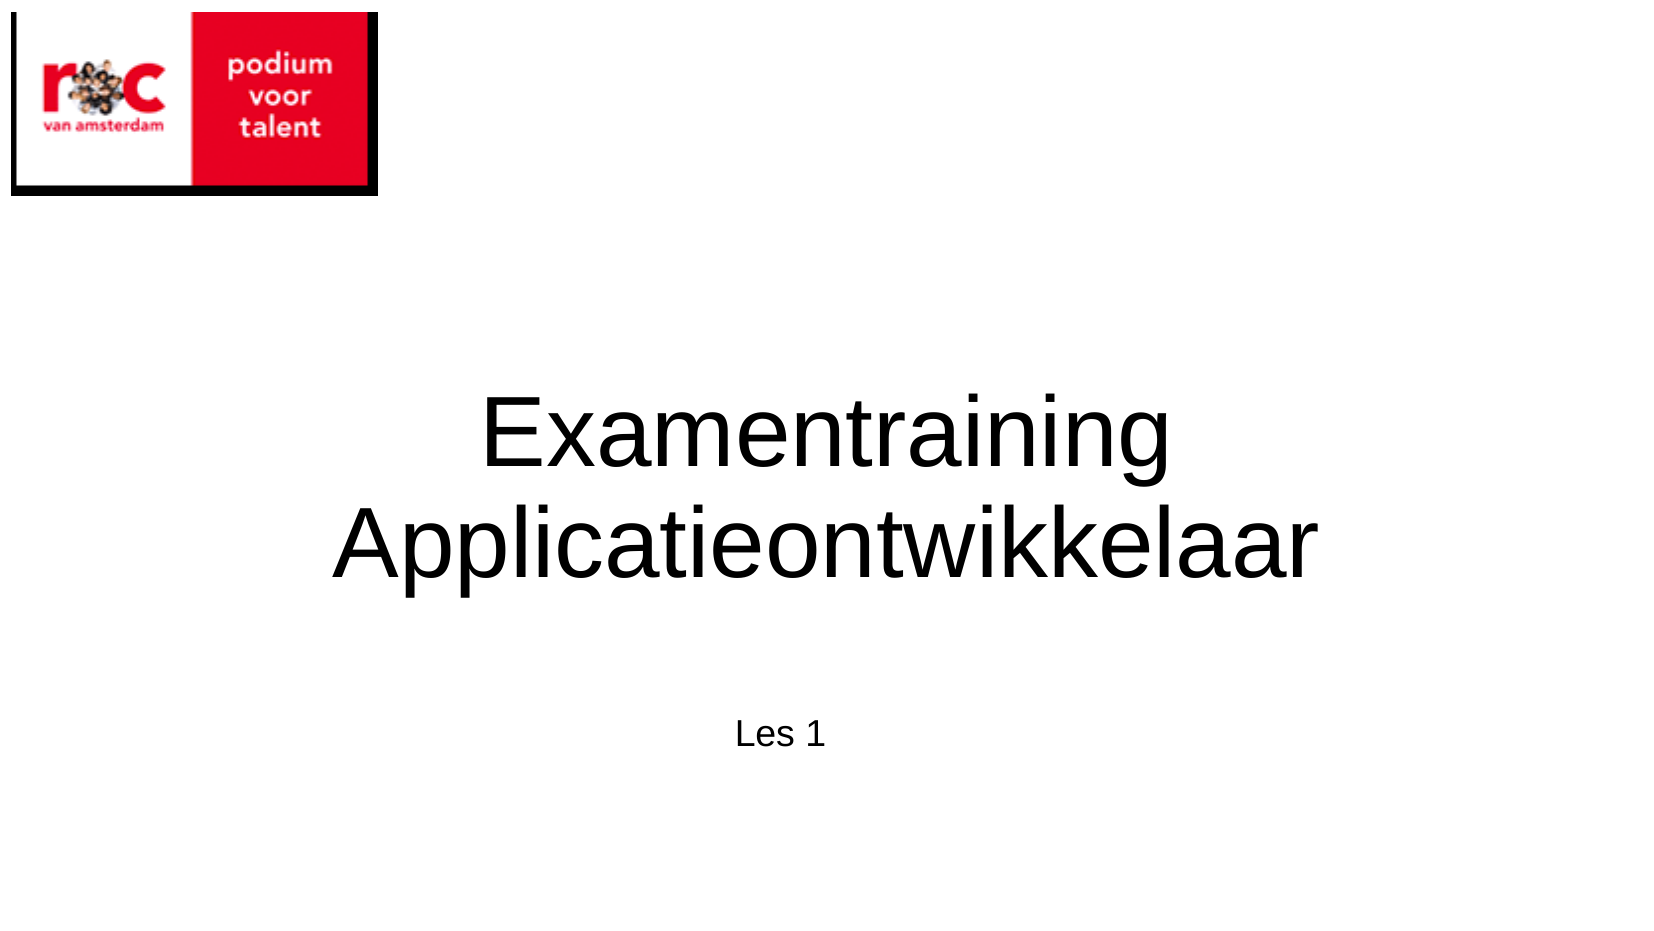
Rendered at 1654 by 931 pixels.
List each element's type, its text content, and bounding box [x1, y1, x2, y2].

subtitle Examentraining Applicatieontwikkelaar [82, 217, 1571, 758]
picture [11, 12, 378, 196]
text_box Les 1 [720, 705, 871, 762]
